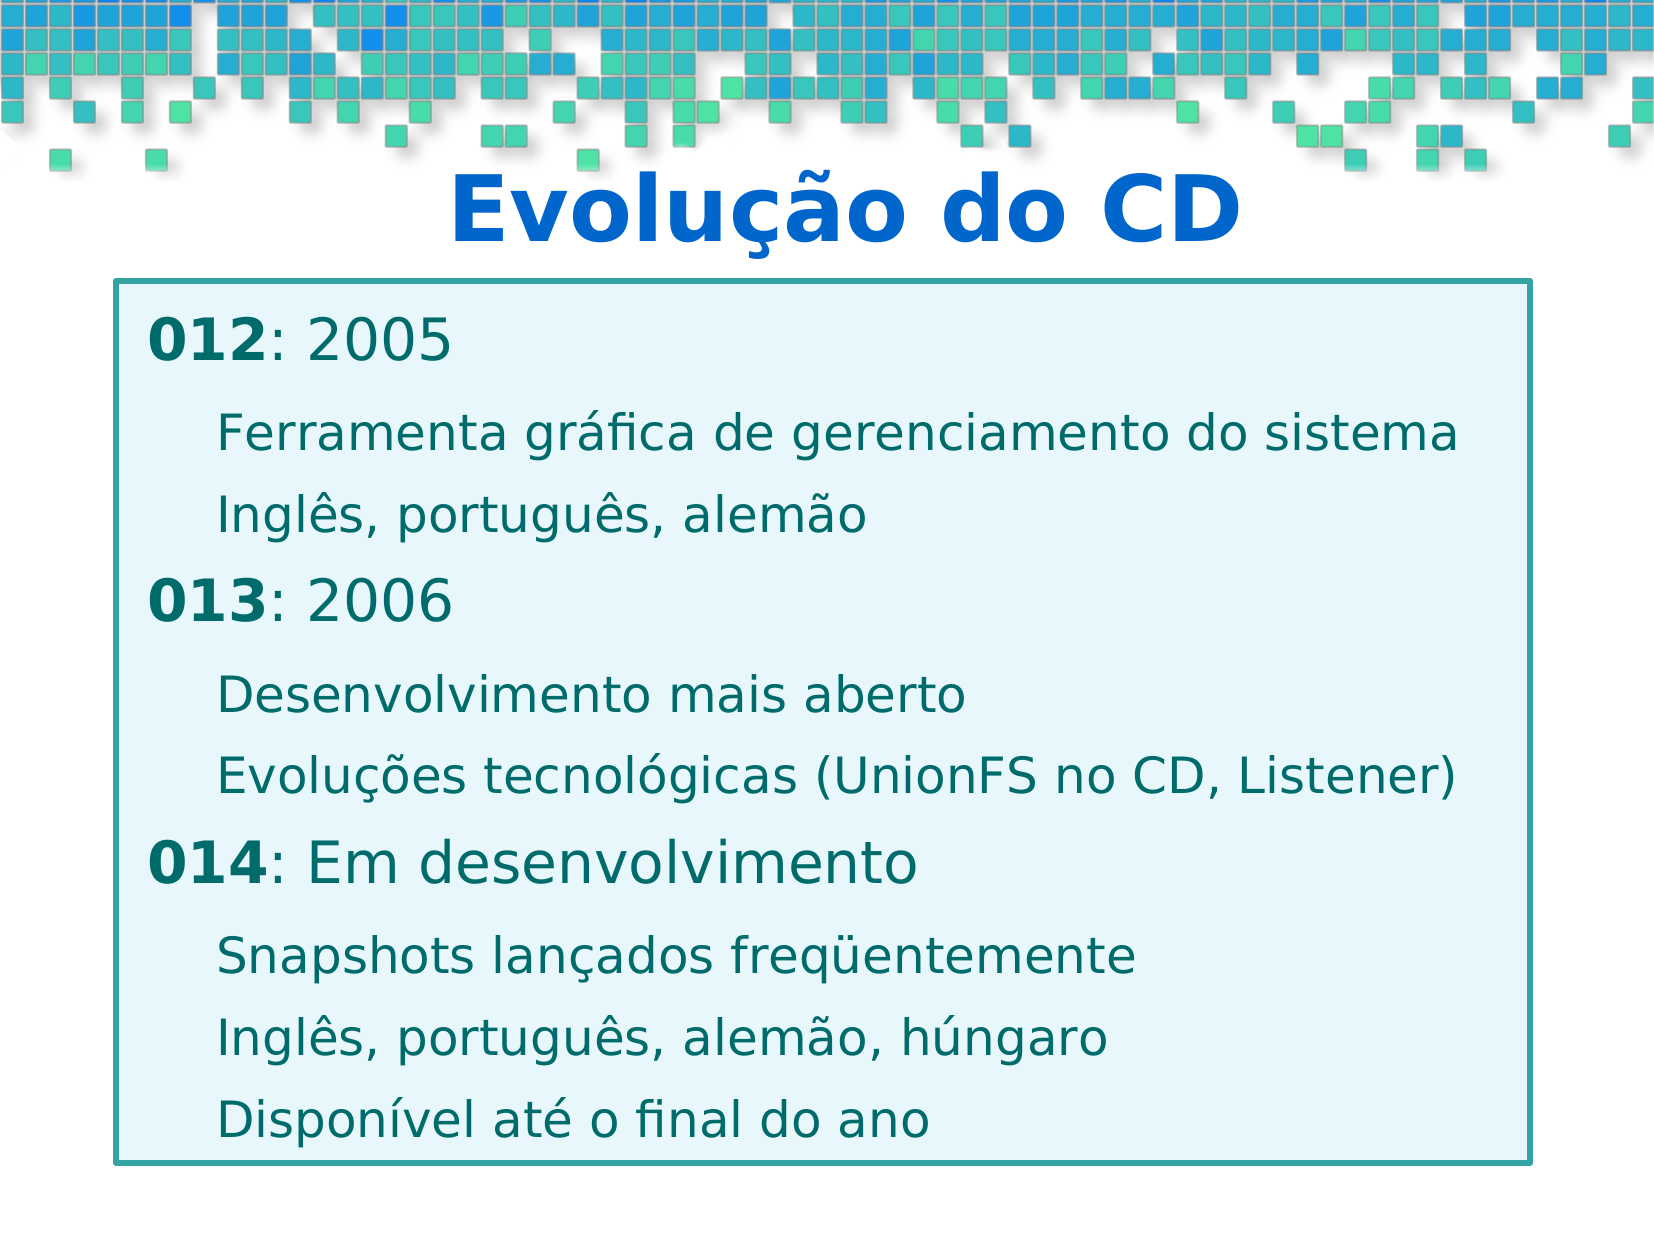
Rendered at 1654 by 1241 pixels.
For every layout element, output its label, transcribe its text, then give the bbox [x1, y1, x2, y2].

title Evolução do CD [112, 132, 1581, 287]
list 012: 2005 Ferramenta gráfica de gerenciamento do sistema Inglês, português, alemão 013: 2006 Desenvolvimento mais aberto Evoluções tecnológicas (UnionFS no CD, Listener) 014: Em desenvolvimento Snapshots lançados freqüentemente Inglês, português, alemão, húngaro Disponível até o final do ano [121, 306, 1534, 1160]
picture [0, 0, 1654, 185]
